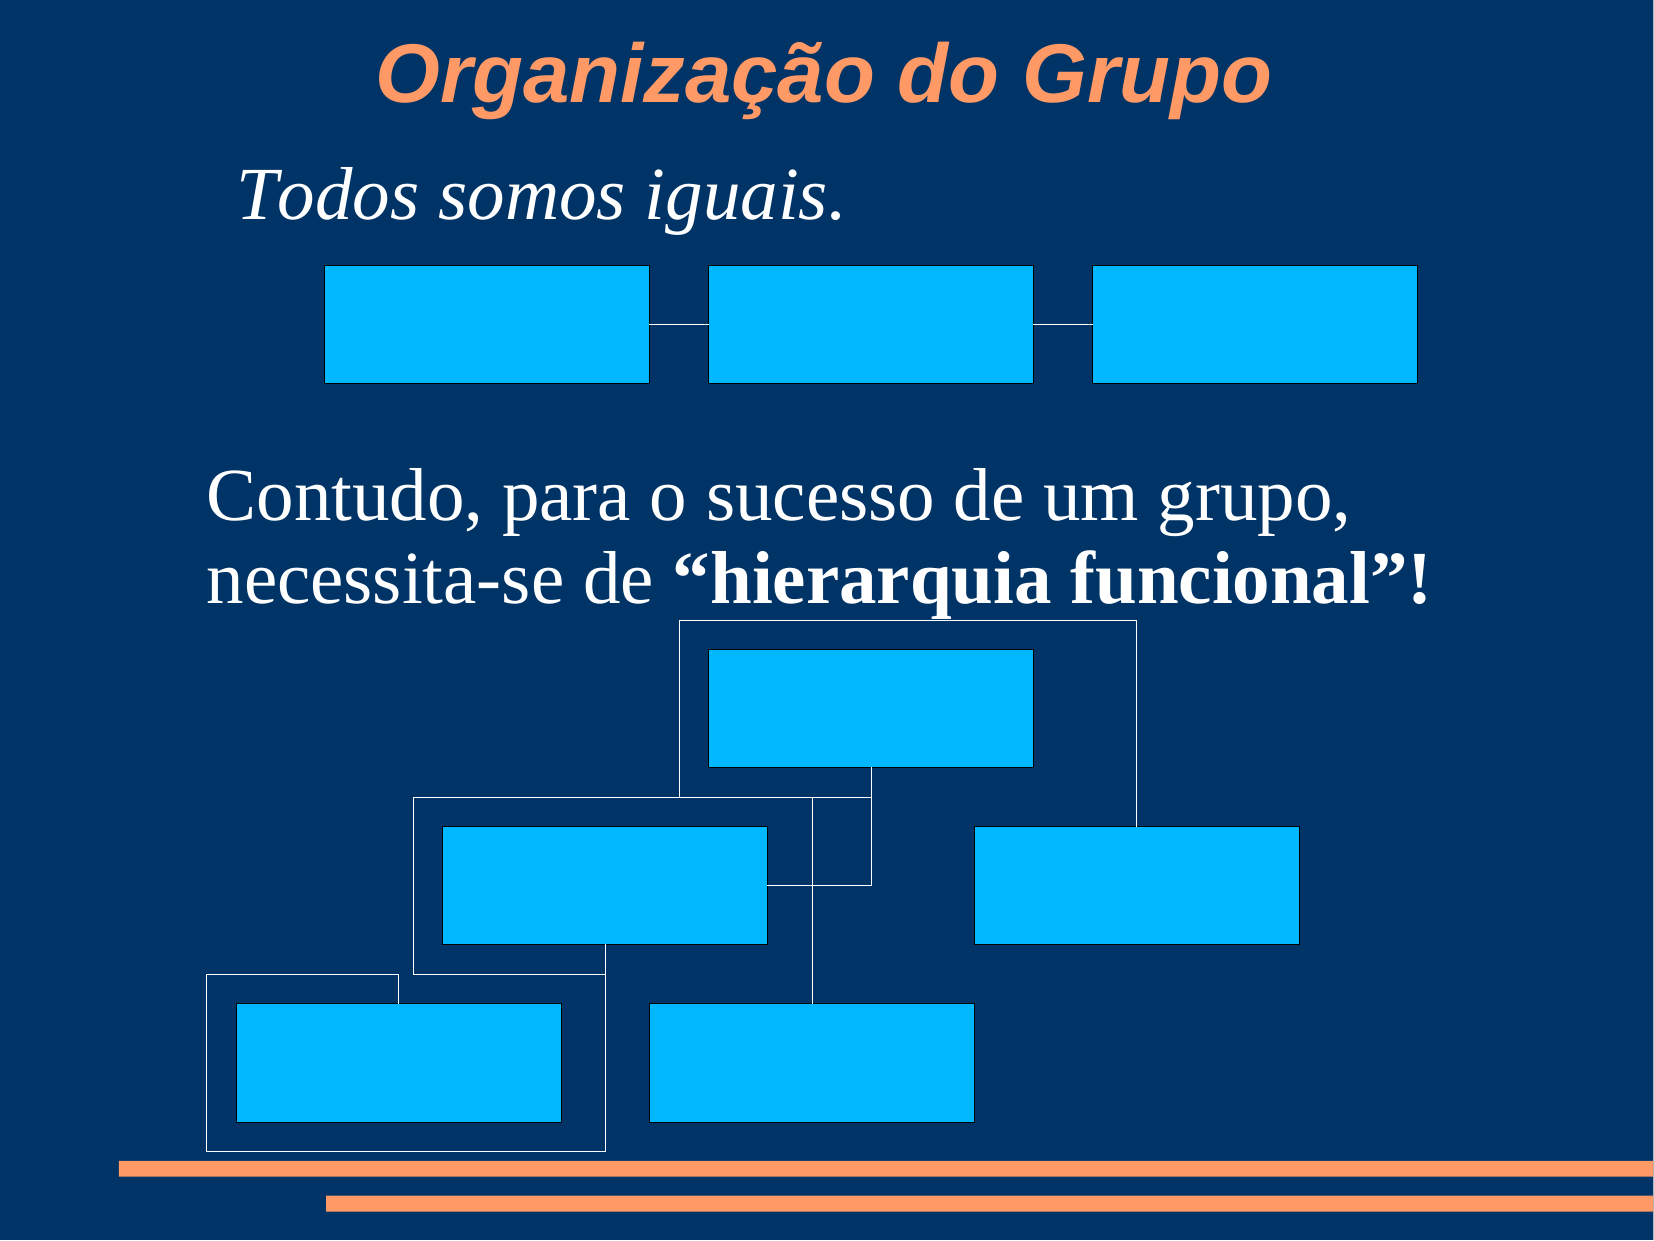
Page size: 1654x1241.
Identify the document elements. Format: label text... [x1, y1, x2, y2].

text_box [708, 649, 1034, 768]
text_box [442, 826, 768, 945]
text_box [236, 1003, 562, 1123]
text_box Todos somos iguais. [236, 153, 1241, 237]
text_box [1092, 265, 1418, 384]
text_box [974, 826, 1300, 945]
text_box Contudo, para o sucesso de um grupo, necessita-se de “hierarquia funcional”! [206, 454, 1536, 621]
text_box [708, 265, 1034, 384]
text_box [324, 265, 650, 384]
text_box [649, 1003, 975, 1123]
title Organização do Grupo [118, 0, 1531, 178]
